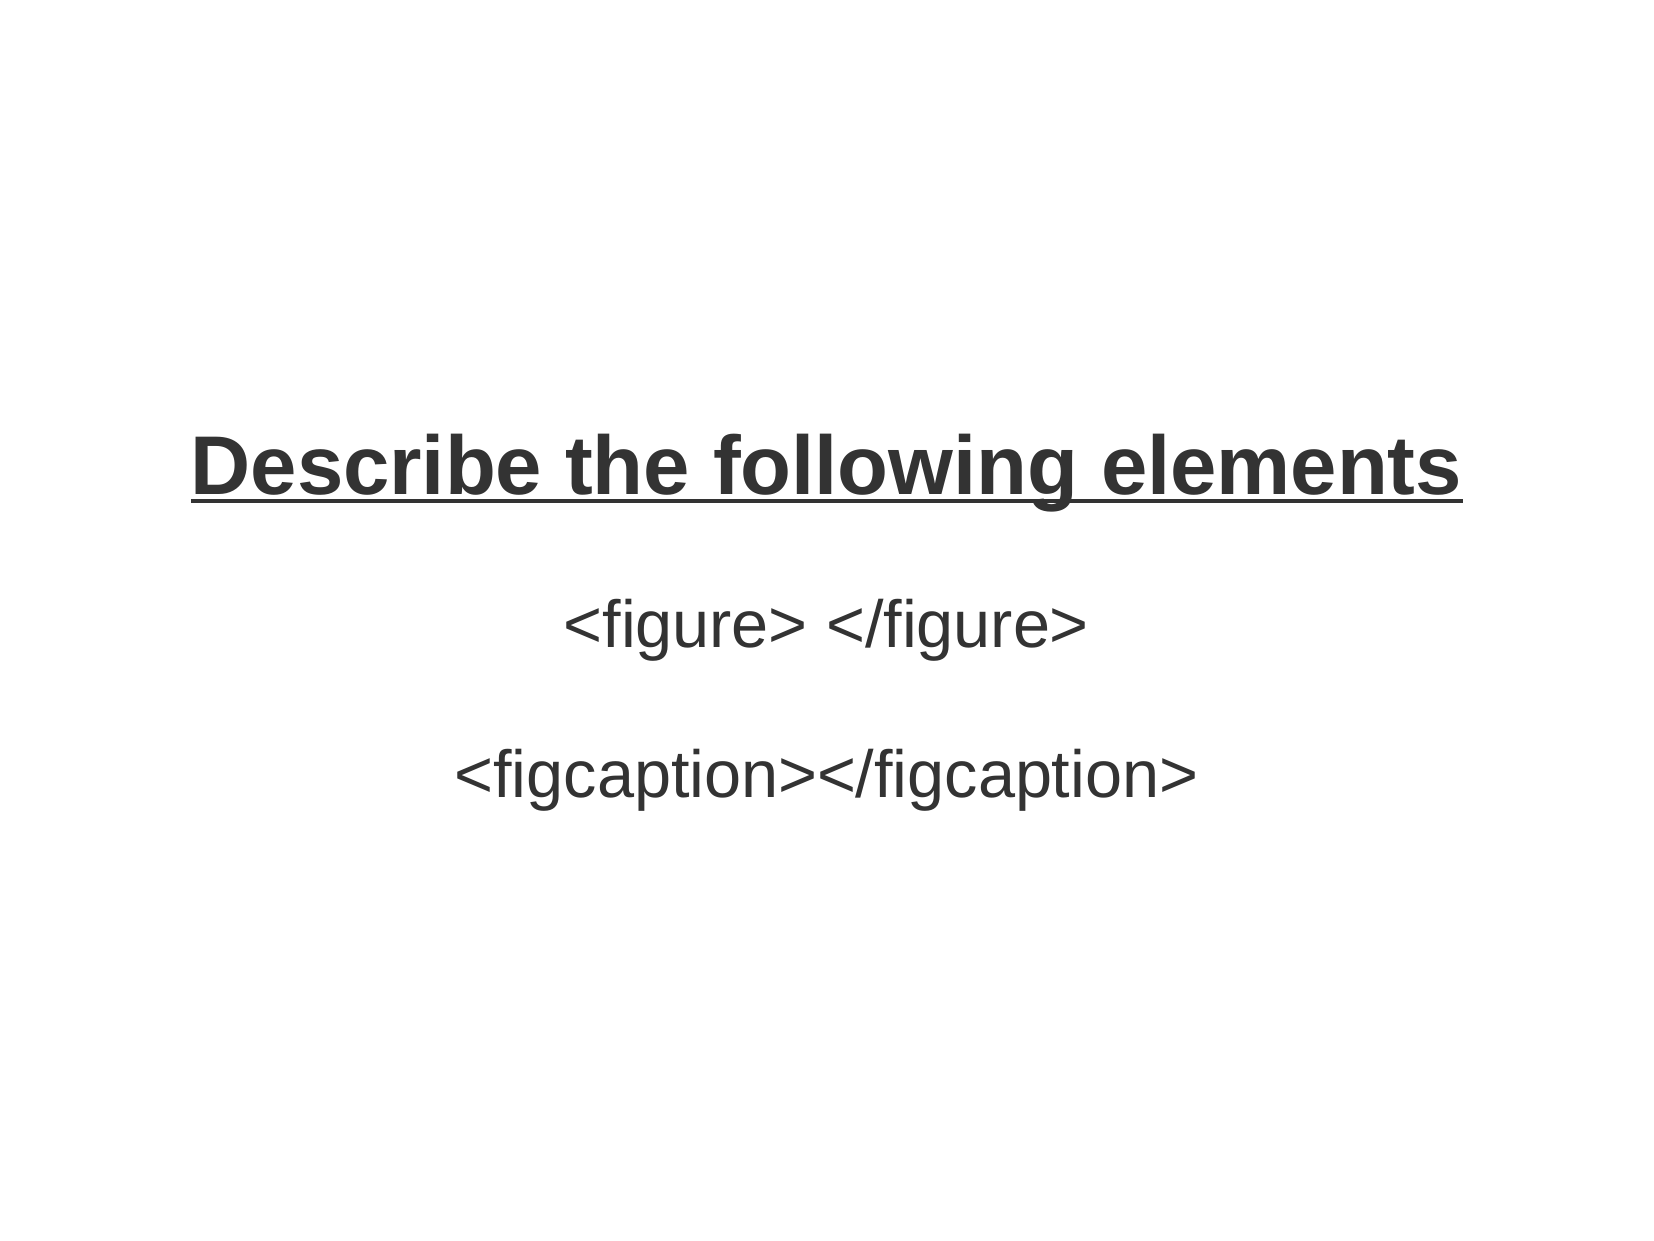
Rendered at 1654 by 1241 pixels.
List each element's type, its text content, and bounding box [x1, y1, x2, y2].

subtitle Describe the following elements <figure> </figure> <figcaption></figcaption> [82, 49, 1571, 1182]
